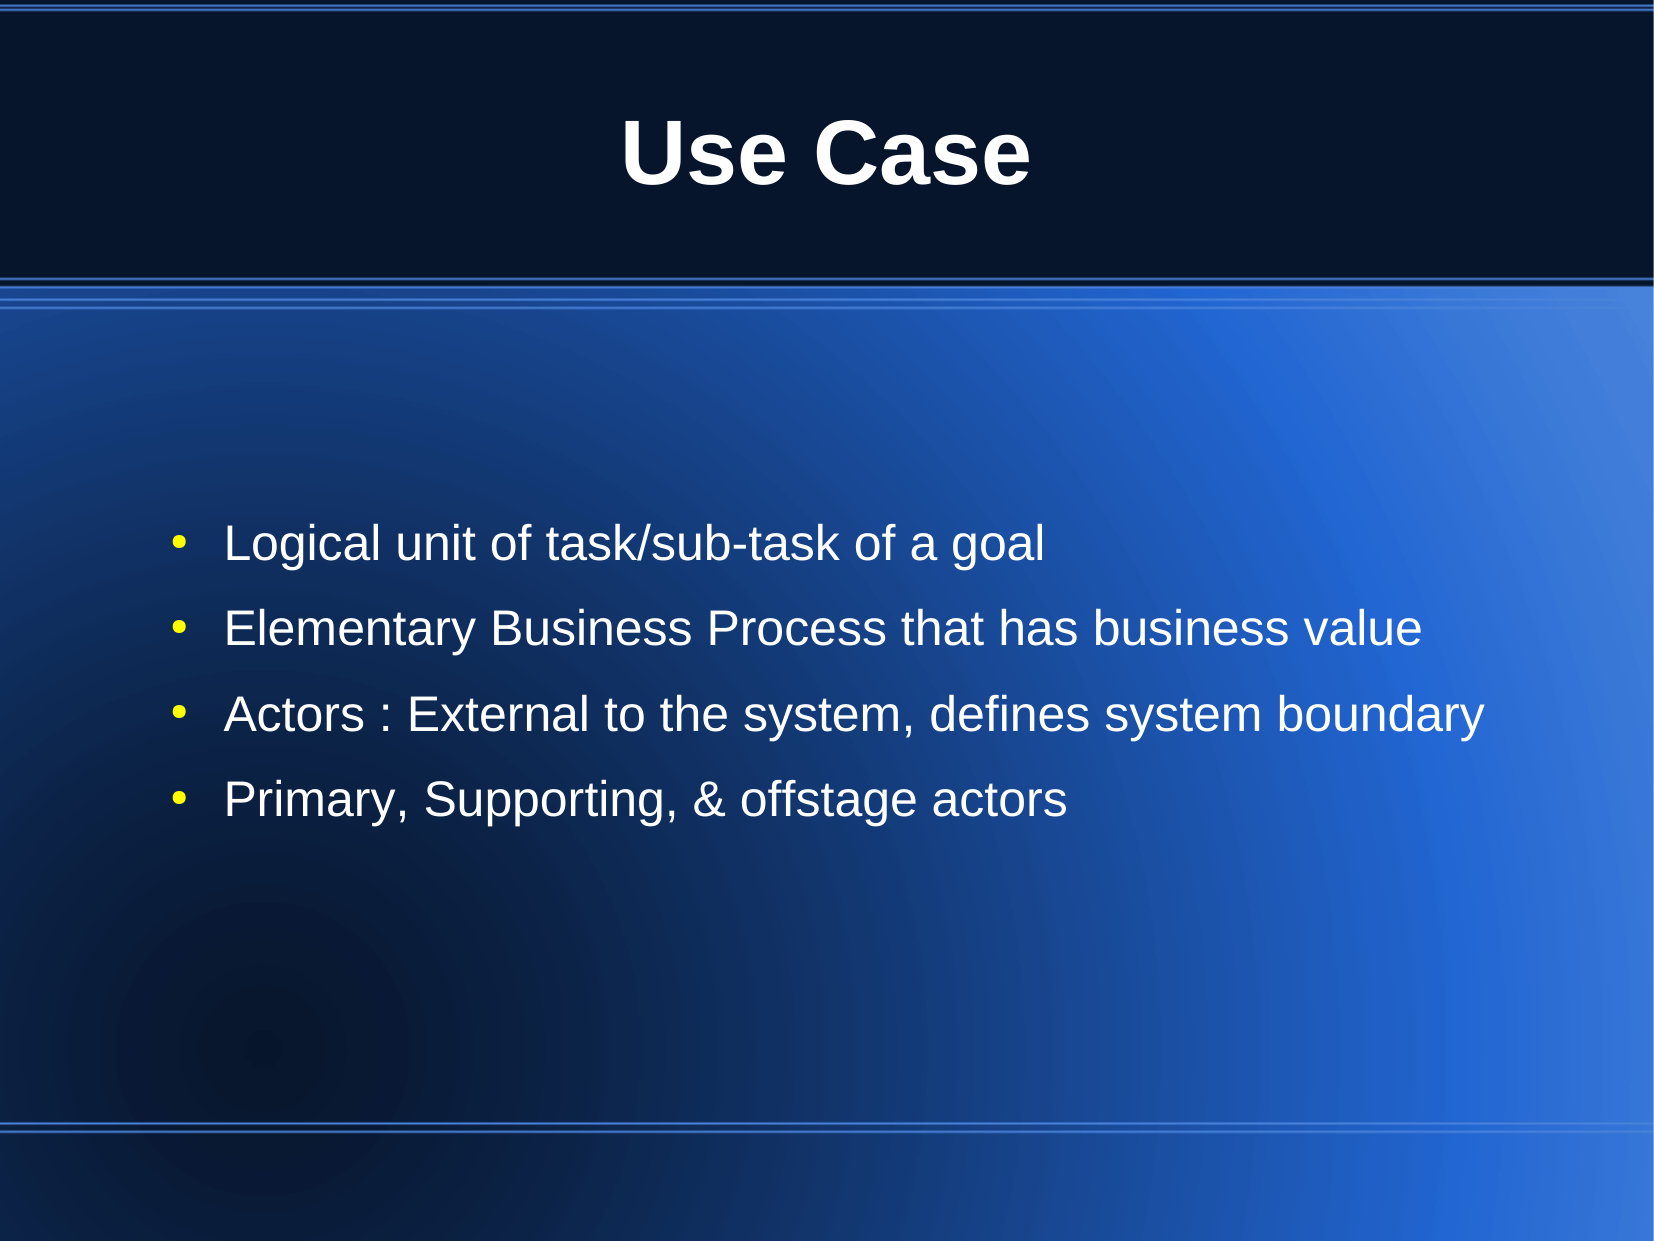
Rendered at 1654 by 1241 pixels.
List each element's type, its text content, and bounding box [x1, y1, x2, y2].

title Use Case [82, 49, 1571, 257]
list Logical unit of task/sub-task of a goal Elementary Business Process that has business value Actors : External to the system, defines system boundary Primary, Supporting, & offstage actors [152, 344, 1534, 1127]
picture [0, 0, 1654, 1241]
